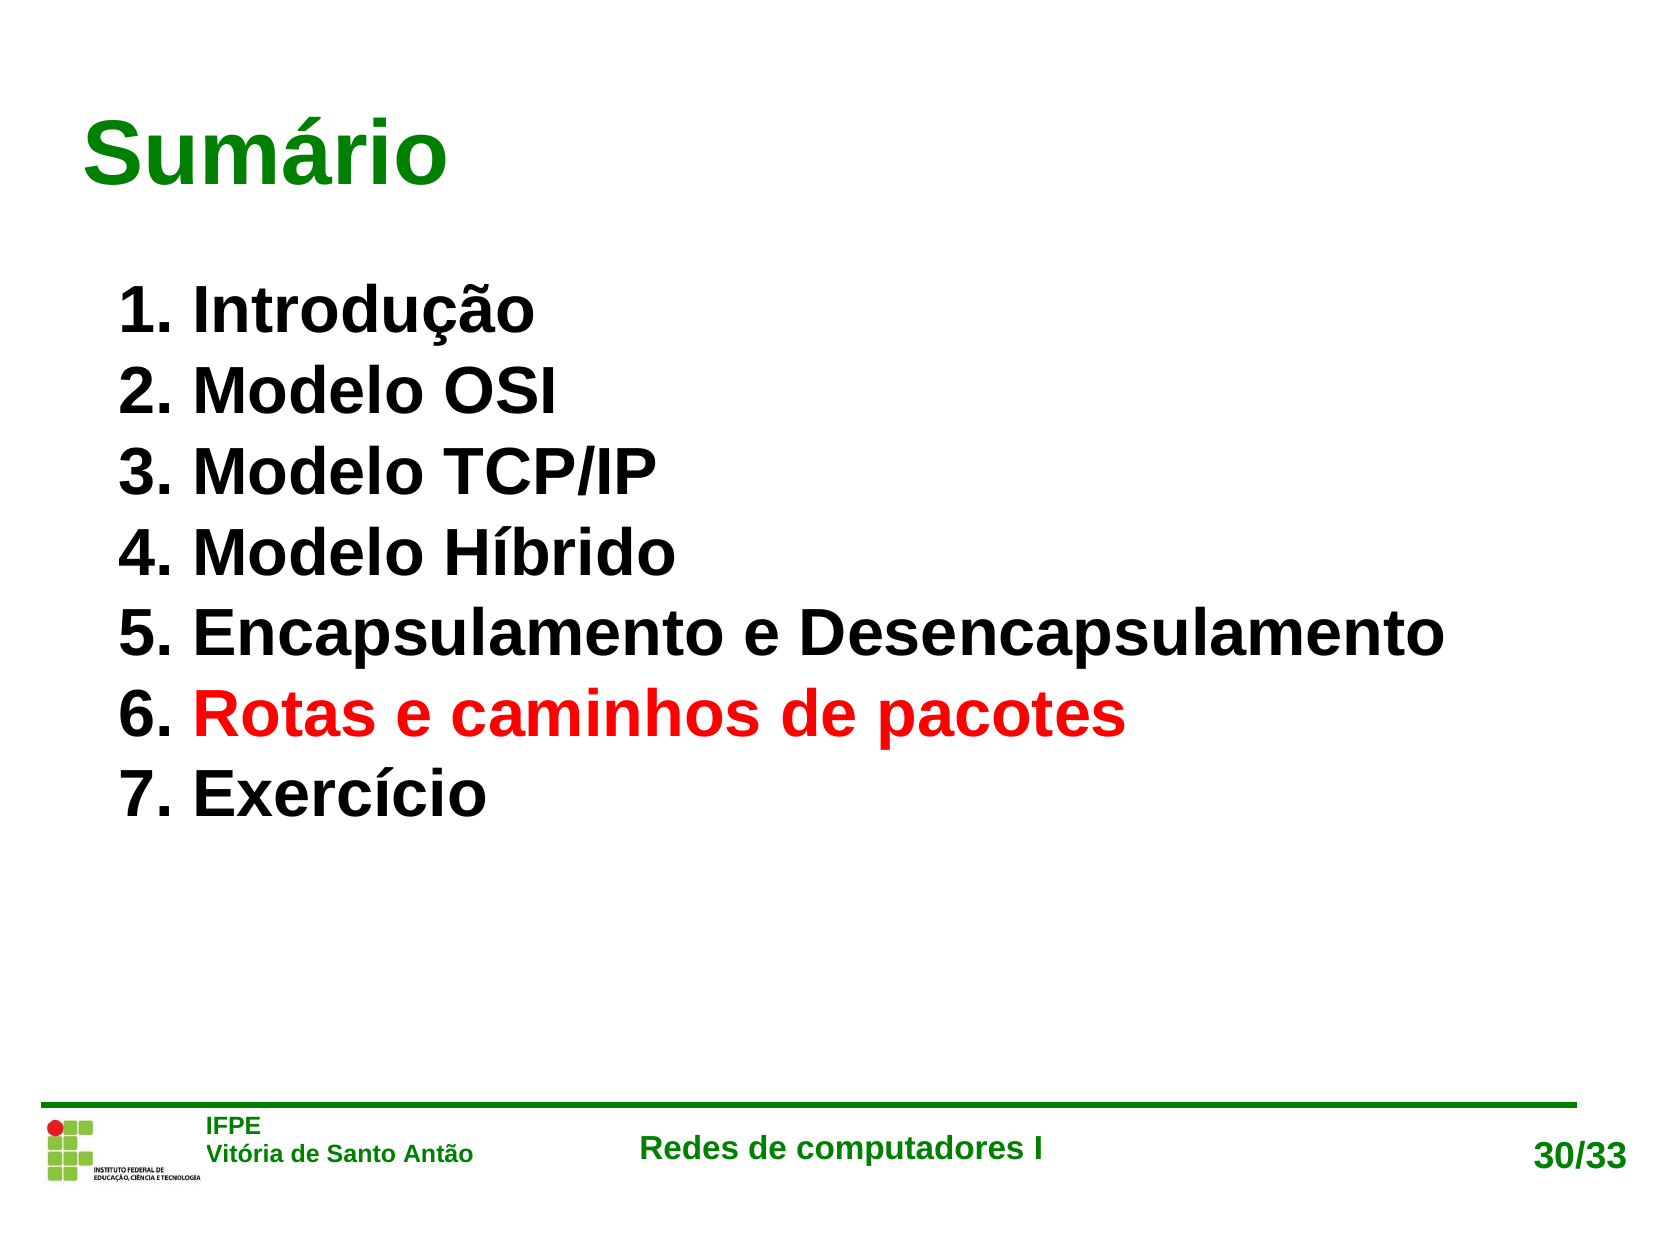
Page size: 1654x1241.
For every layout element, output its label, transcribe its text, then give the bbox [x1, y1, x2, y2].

picture [39, 1111, 207, 1191]
title Sumário [82, 49, 1571, 257]
list Introdução Modelo OSI Modelo TCP/IP Modelo Híbrido Encapsulamento e Desencapsulamento Rotas e caminhos de pacotes Exercício [82, 272, 1571, 1091]
